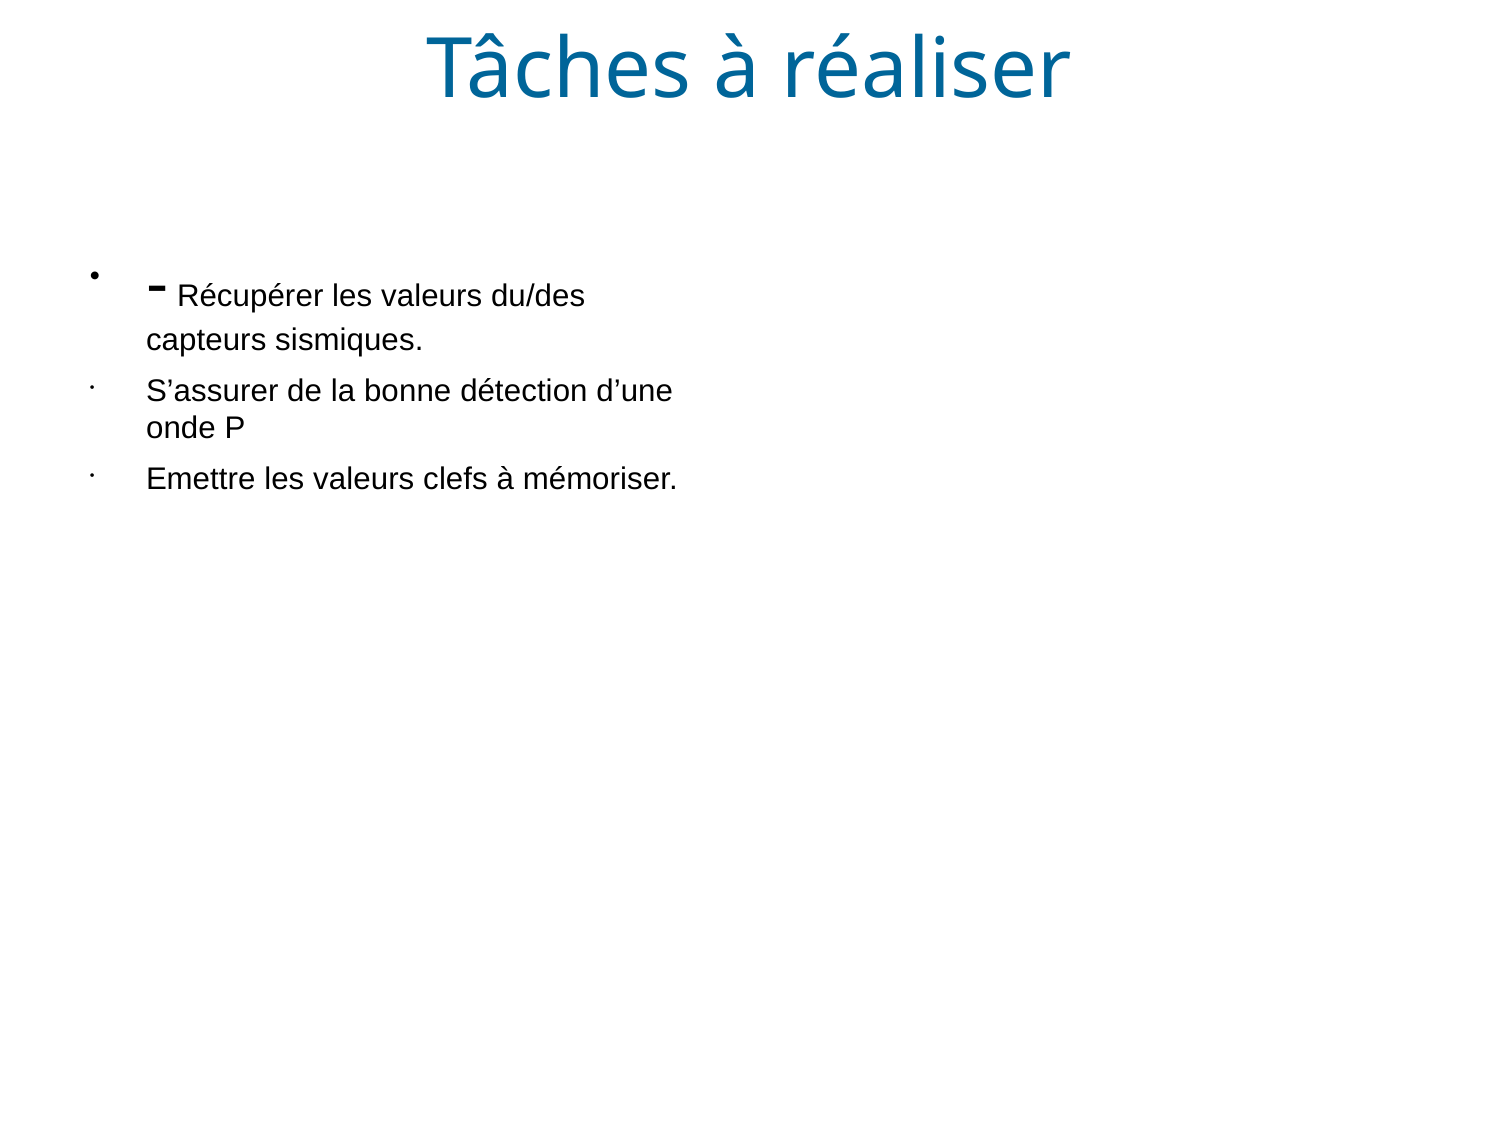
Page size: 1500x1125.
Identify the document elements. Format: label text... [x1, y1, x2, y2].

list - Récupérer les valeurs du/des capteurs sismiques. S’assurer de la bonne détection d’une onde P Emettre les valeurs clefs à mémoriser. [75, 232, 729, 797]
title Tâches à réaliser [75, 7, 1425, 195]
